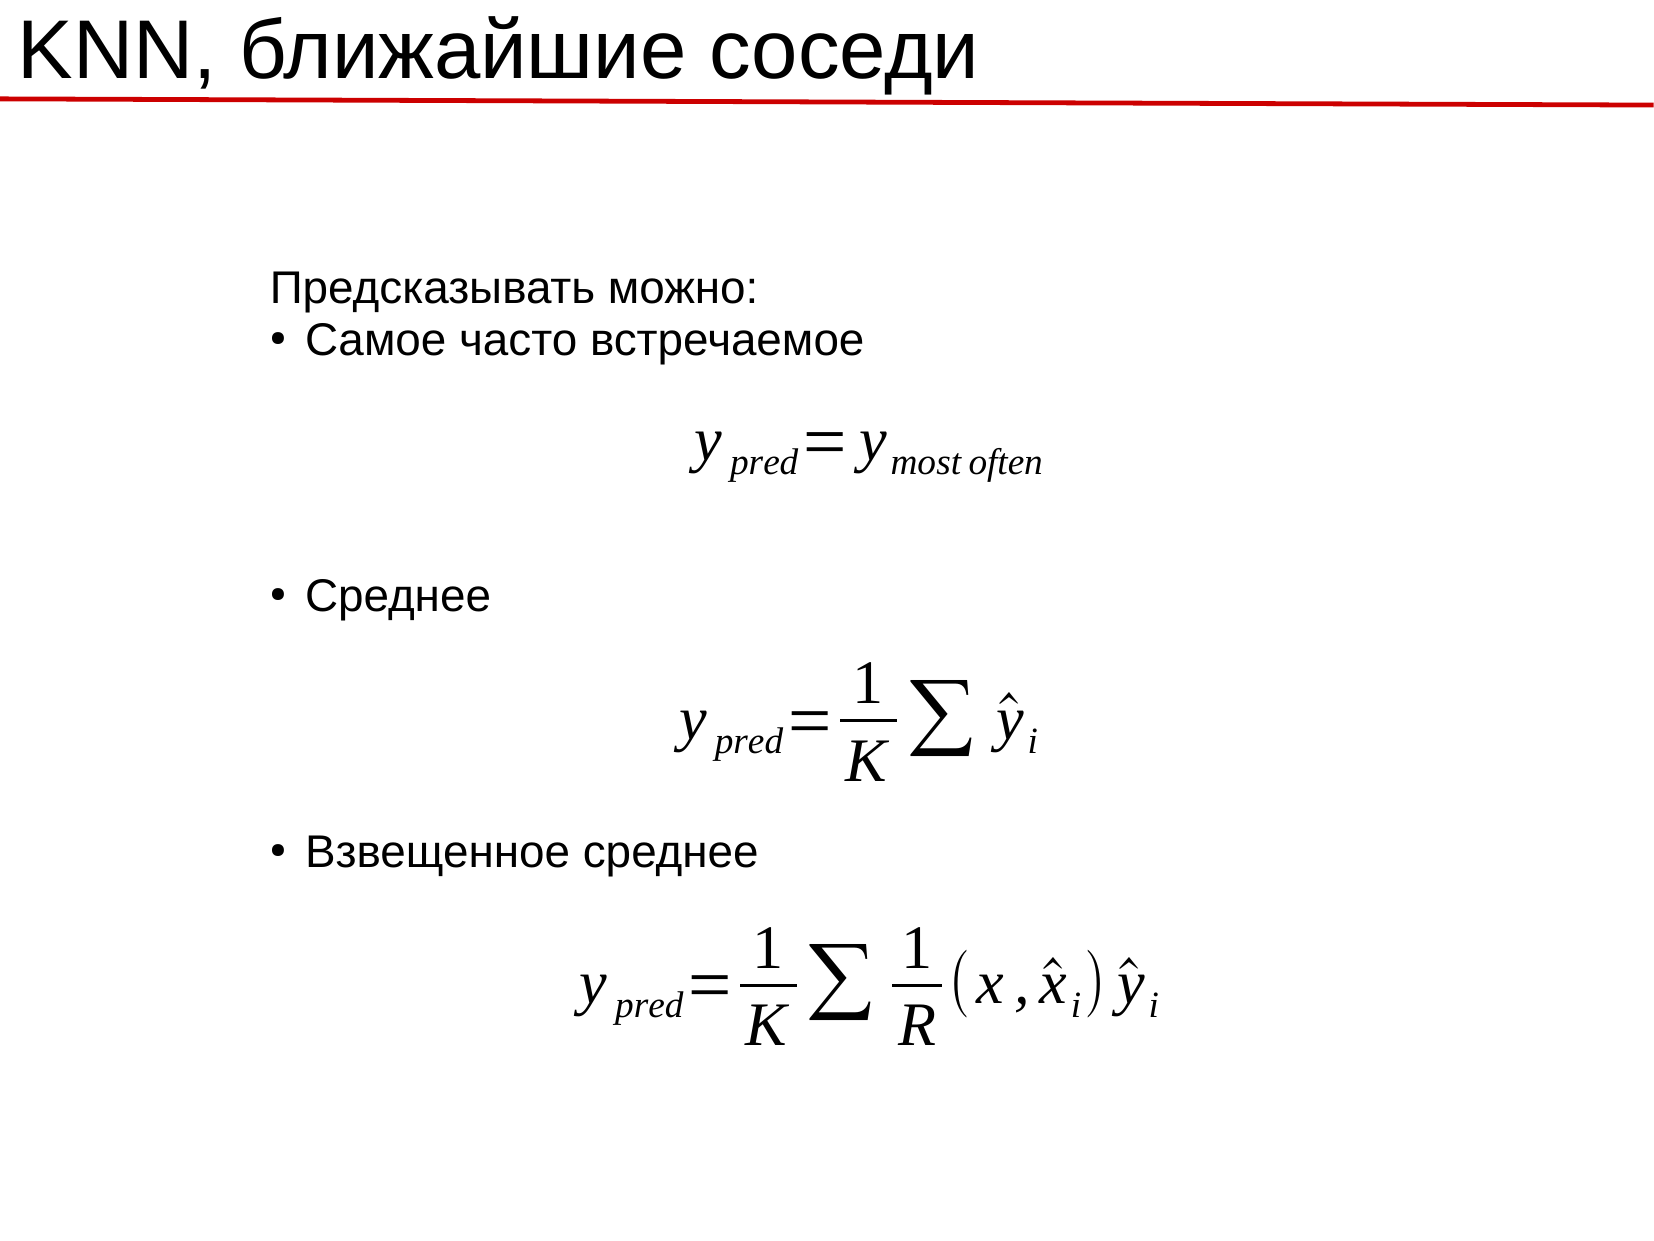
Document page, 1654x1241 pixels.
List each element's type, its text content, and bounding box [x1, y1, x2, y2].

chart [565, 912, 1166, 1059]
title KNN, ближайшие соседи [17, 0, 1263, 99]
text_box Предсказывать можно: Самое часто встречаемое Среднее Взвещенное среднее [255, 255, 1501, 885]
chart [680, 404, 1051, 483]
chart [665, 648, 1046, 795]
